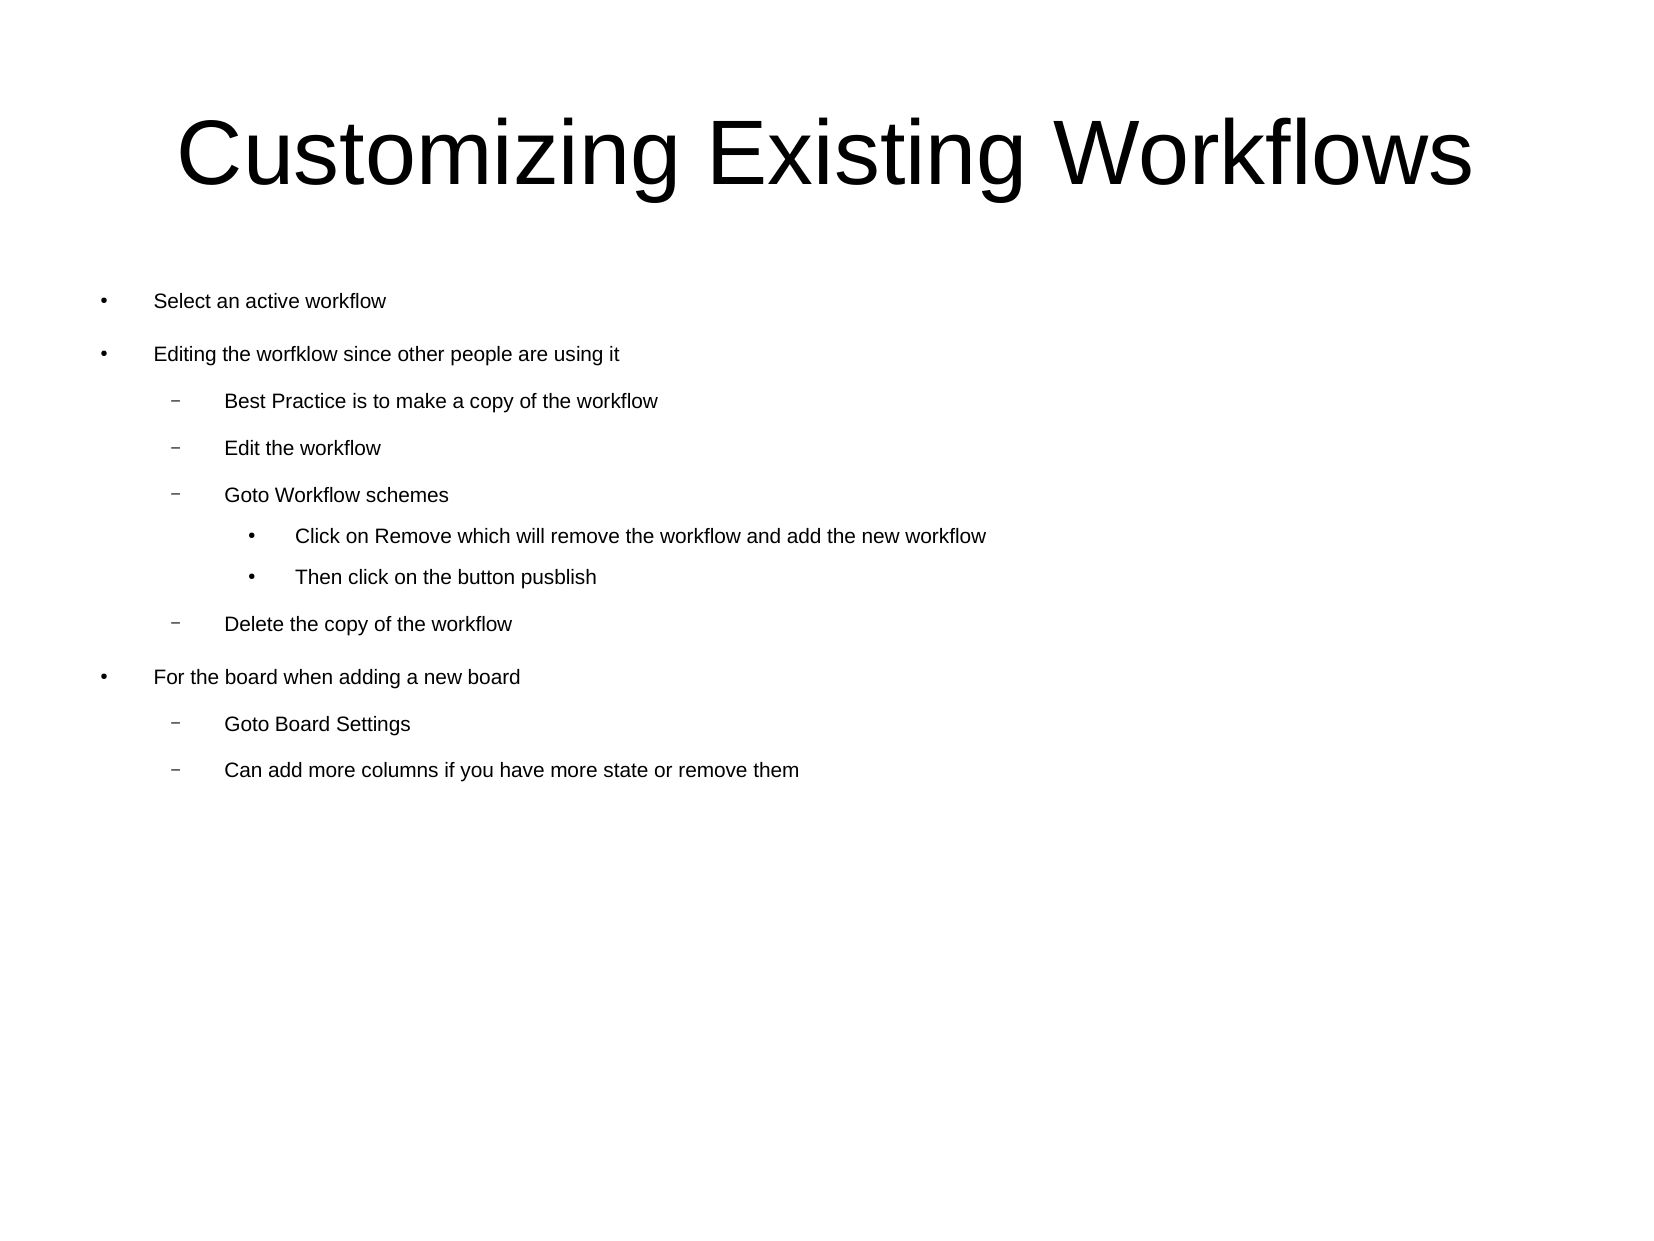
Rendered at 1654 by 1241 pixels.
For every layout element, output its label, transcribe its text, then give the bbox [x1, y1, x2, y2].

title Customizing Existing Workflows [82, 49, 1571, 257]
list Select an active workflow Editing the worfklow since other people are using it Best Practice is to make a copy of the workflow Edit the workflow Goto Workflow schemes Click on Remove which will remove the workflow and add the new workflow Then click on the button pusblish Delete the copy of the workflow For the board when adding a new board Goto Board Settings Can add more columns if you have more state or remove them [82, 290, 1571, 1217]
